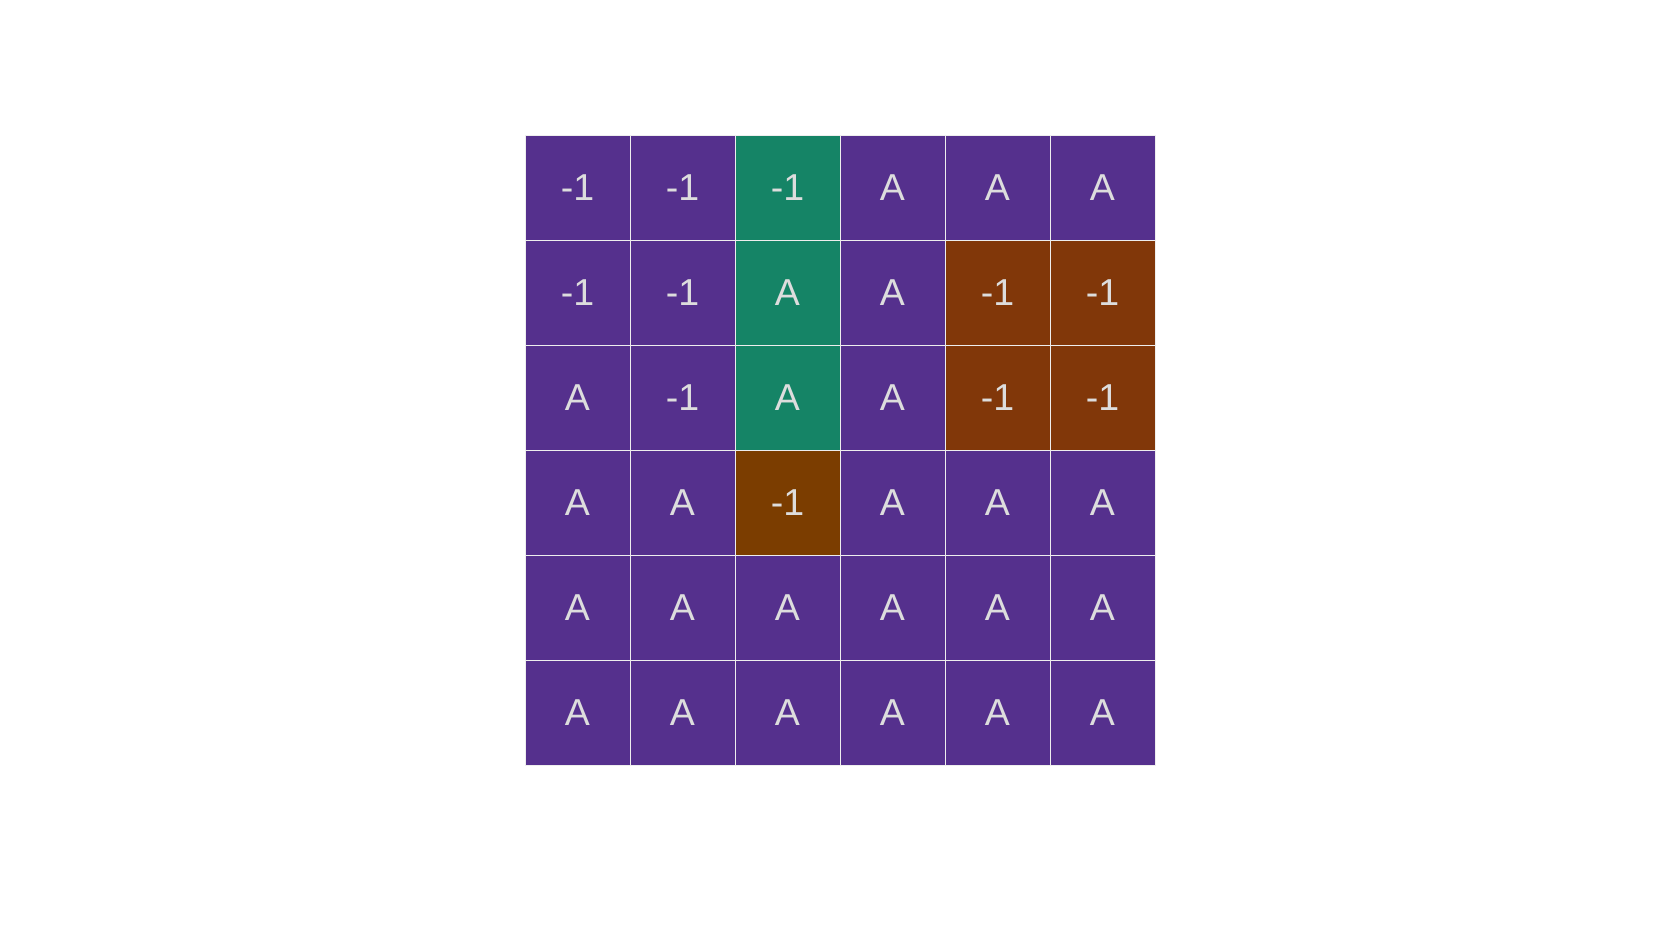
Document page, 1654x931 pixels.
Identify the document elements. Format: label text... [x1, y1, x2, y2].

text_box A [630, 555, 735, 660]
text_box A [735, 345, 840, 450]
text_box A [840, 135, 945, 240]
text_box A [1050, 660, 1156, 766]
text_box A [945, 555, 1050, 660]
text_box A [525, 450, 630, 555]
text_box A [945, 135, 1050, 240]
text_box A [525, 660, 630, 766]
text_box A [735, 660, 840, 766]
text_box A [735, 555, 840, 660]
text_box -1 [525, 135, 630, 240]
text_box -1 [630, 345, 735, 450]
text_box A [945, 450, 1050, 555]
text_box -1 [1050, 345, 1156, 450]
text_box A [945, 660, 1050, 766]
text_box A [840, 555, 945, 660]
text_box -1 [525, 240, 630, 345]
text_box A [735, 240, 840, 345]
text_box -1 [945, 240, 1050, 345]
text_box A [525, 555, 630, 660]
text_box -1 [630, 135, 735, 240]
text_box A [840, 345, 945, 450]
text_box A [525, 345, 630, 450]
text_box A [840, 240, 945, 345]
text_box -1 [735, 450, 840, 555]
text_box A [840, 450, 945, 555]
text_box A [1050, 135, 1156, 240]
text_box A [1050, 450, 1156, 555]
text_box A [840, 660, 945, 766]
text_box A [630, 450, 735, 555]
text_box -1 [735, 135, 840, 240]
text_box A [630, 660, 735, 766]
text_box A [1050, 555, 1156, 660]
text_box -1 [1050, 240, 1156, 345]
text_box -1 [945, 345, 1050, 450]
text_box -1 [630, 240, 735, 345]
